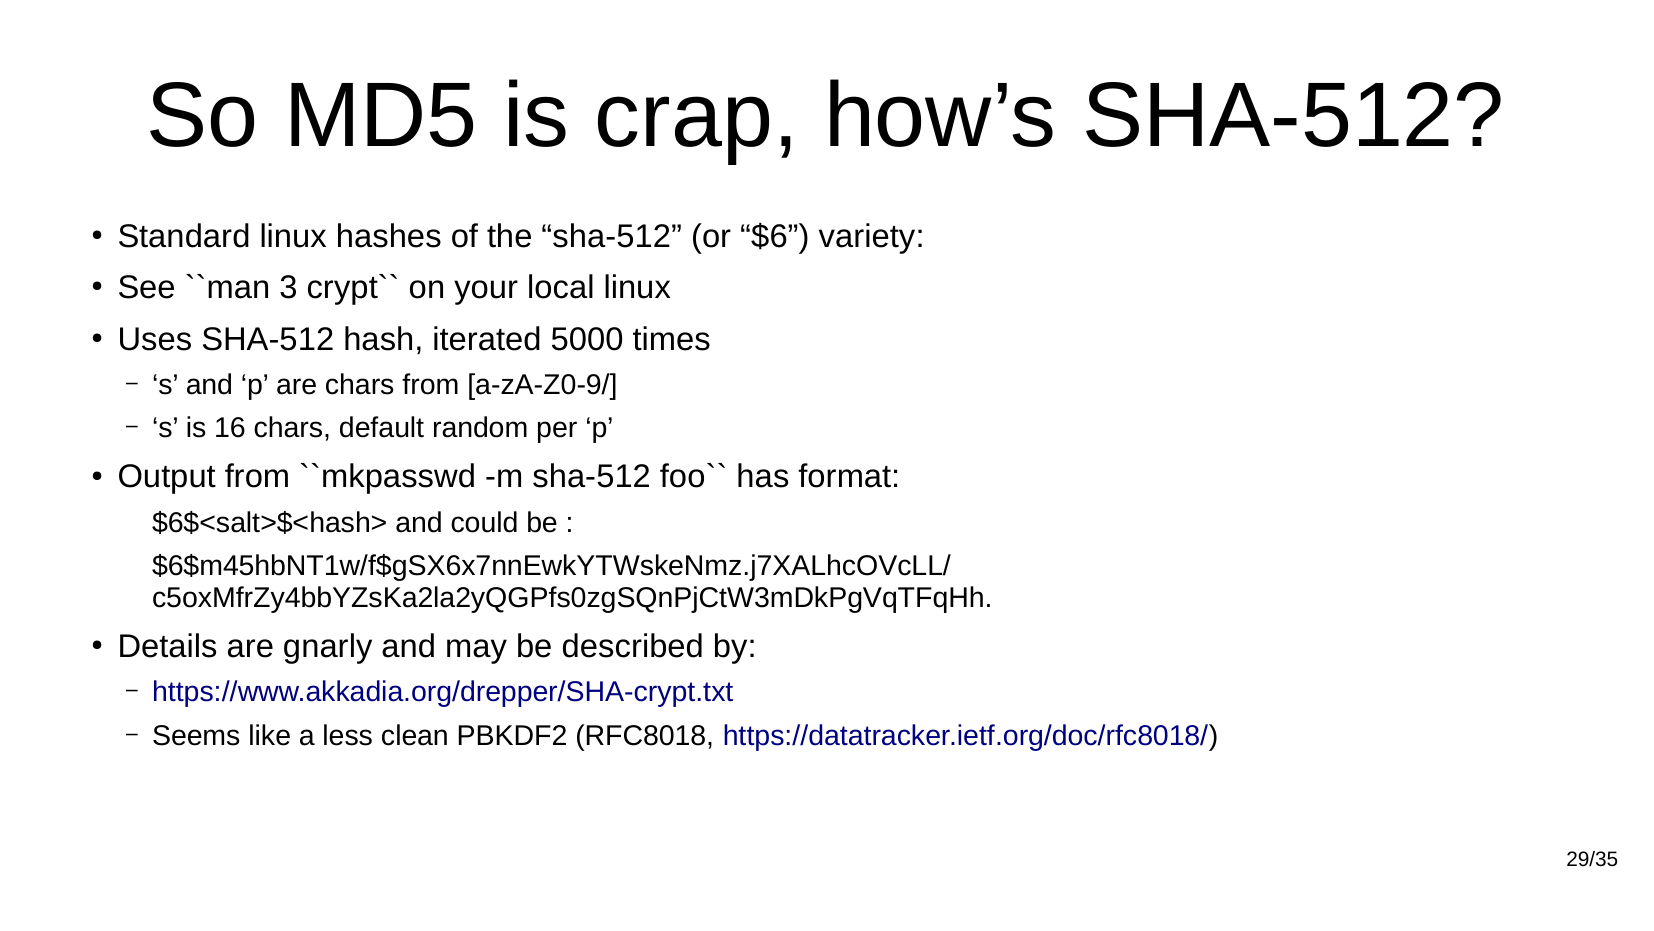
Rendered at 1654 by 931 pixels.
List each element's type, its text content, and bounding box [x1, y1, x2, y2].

title So MD5 is crap, how’s SHA-512? [82, 37, 1571, 193]
list Standard linux hashes of the “sha-512” (or “$6”) variety: See ``man 3 crypt`` on your local linux Uses SHA-512 hash, iterated 5000 times ‘s’ and ‘p’ are chars from [a-zA-Z0-9/] ‘s’ is 16 chars, default random per ‘p’ Output from ``mkpasswd -m sha-512 foo`` has format: $6$<salt>$<hash> and could be : $6$m45hbNT1w/f$gSX6x7nnEwkYTWskeNmz.j7XALhcOVcLL/c5oxMfrZy4bbYZsKa2la2yQGPfs0zgSQnPjCtW3mDkPgVqTFqHh. Details are gnarly and may be described by: https://www.akkadia.org/drepper/SHA-crypt.txt Seems like a less clean PBKDF2 (RFC8018, https://datatracker.ietf.org/doc/rfc8018/) [82, 217, 1571, 758]
